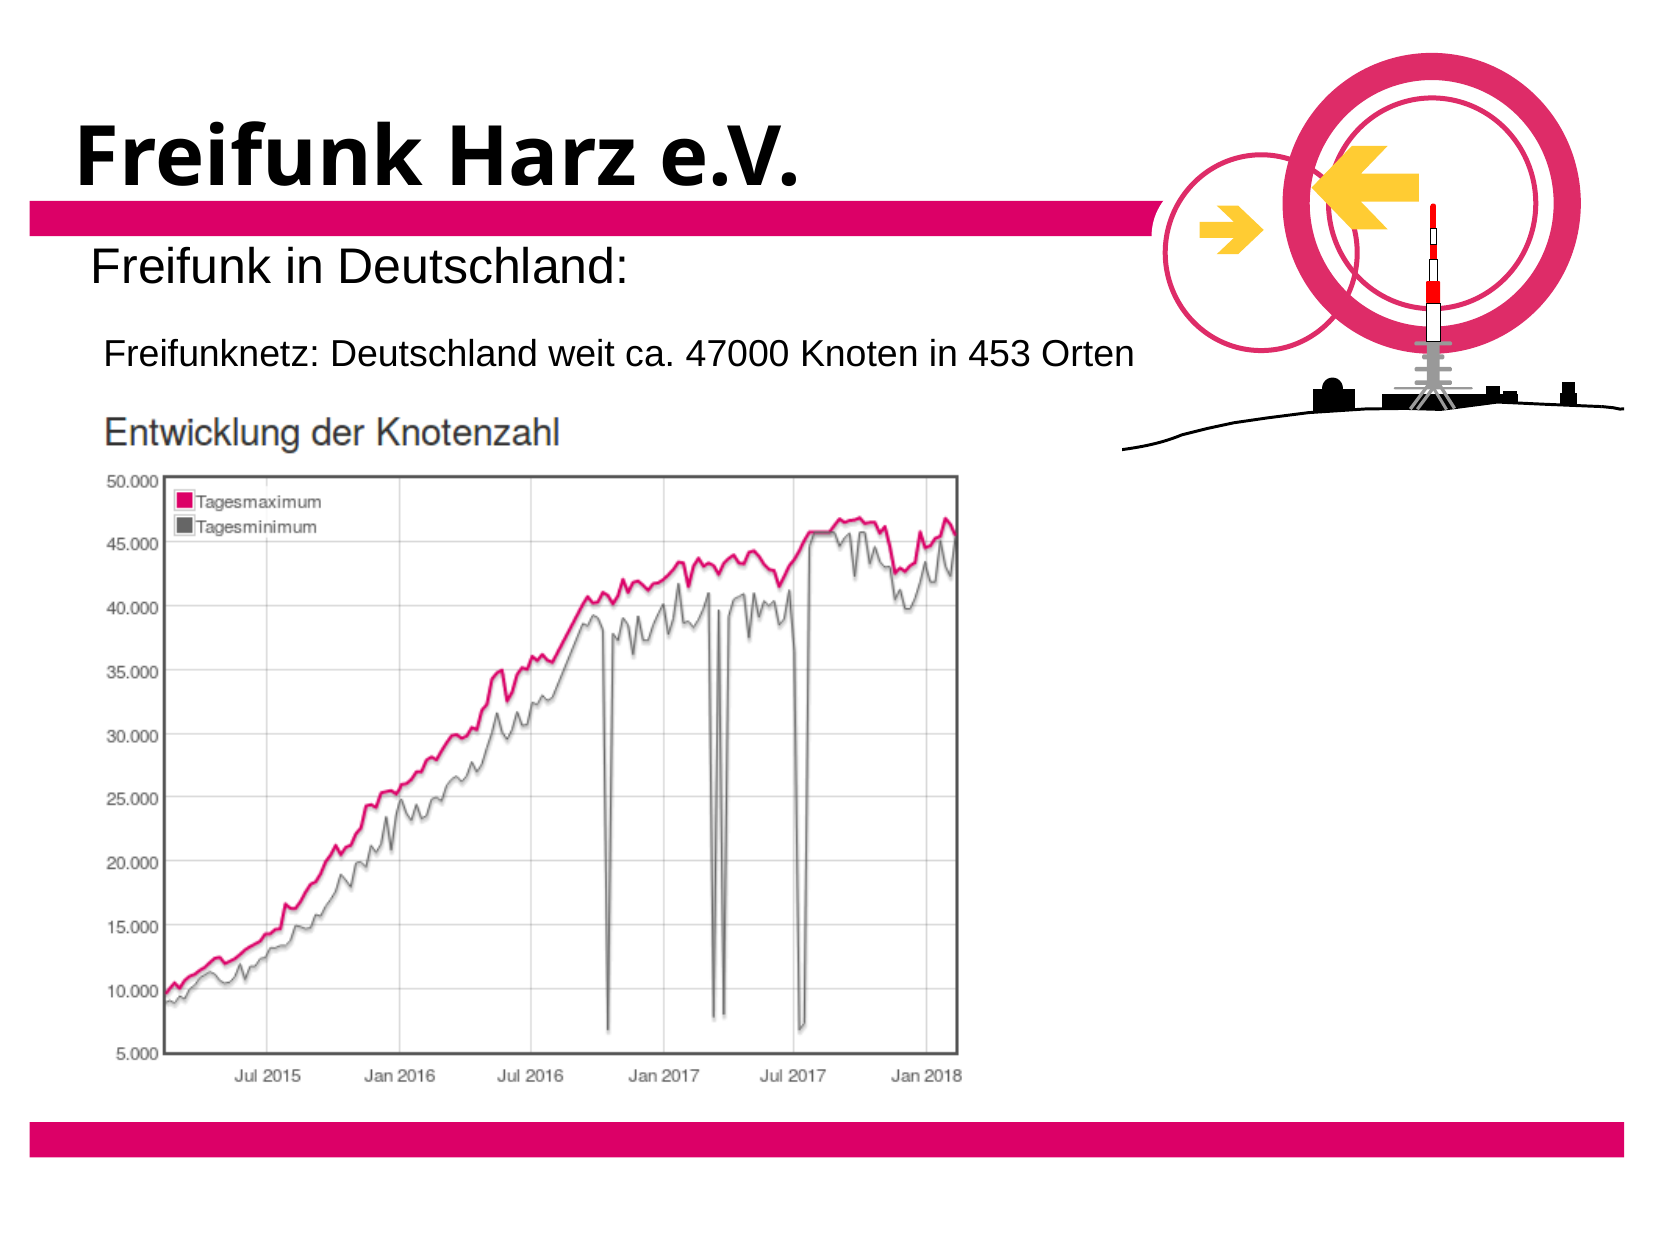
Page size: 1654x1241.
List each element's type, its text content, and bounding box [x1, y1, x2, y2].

subtitle Freifunk in Deutschland: [76, 206, 697, 325]
text_box Freifunknetz: Deutschland weit ca. 47000 Knoten in 453 Orten [88, 324, 1182, 550]
picture [88, 405, 987, 1093]
